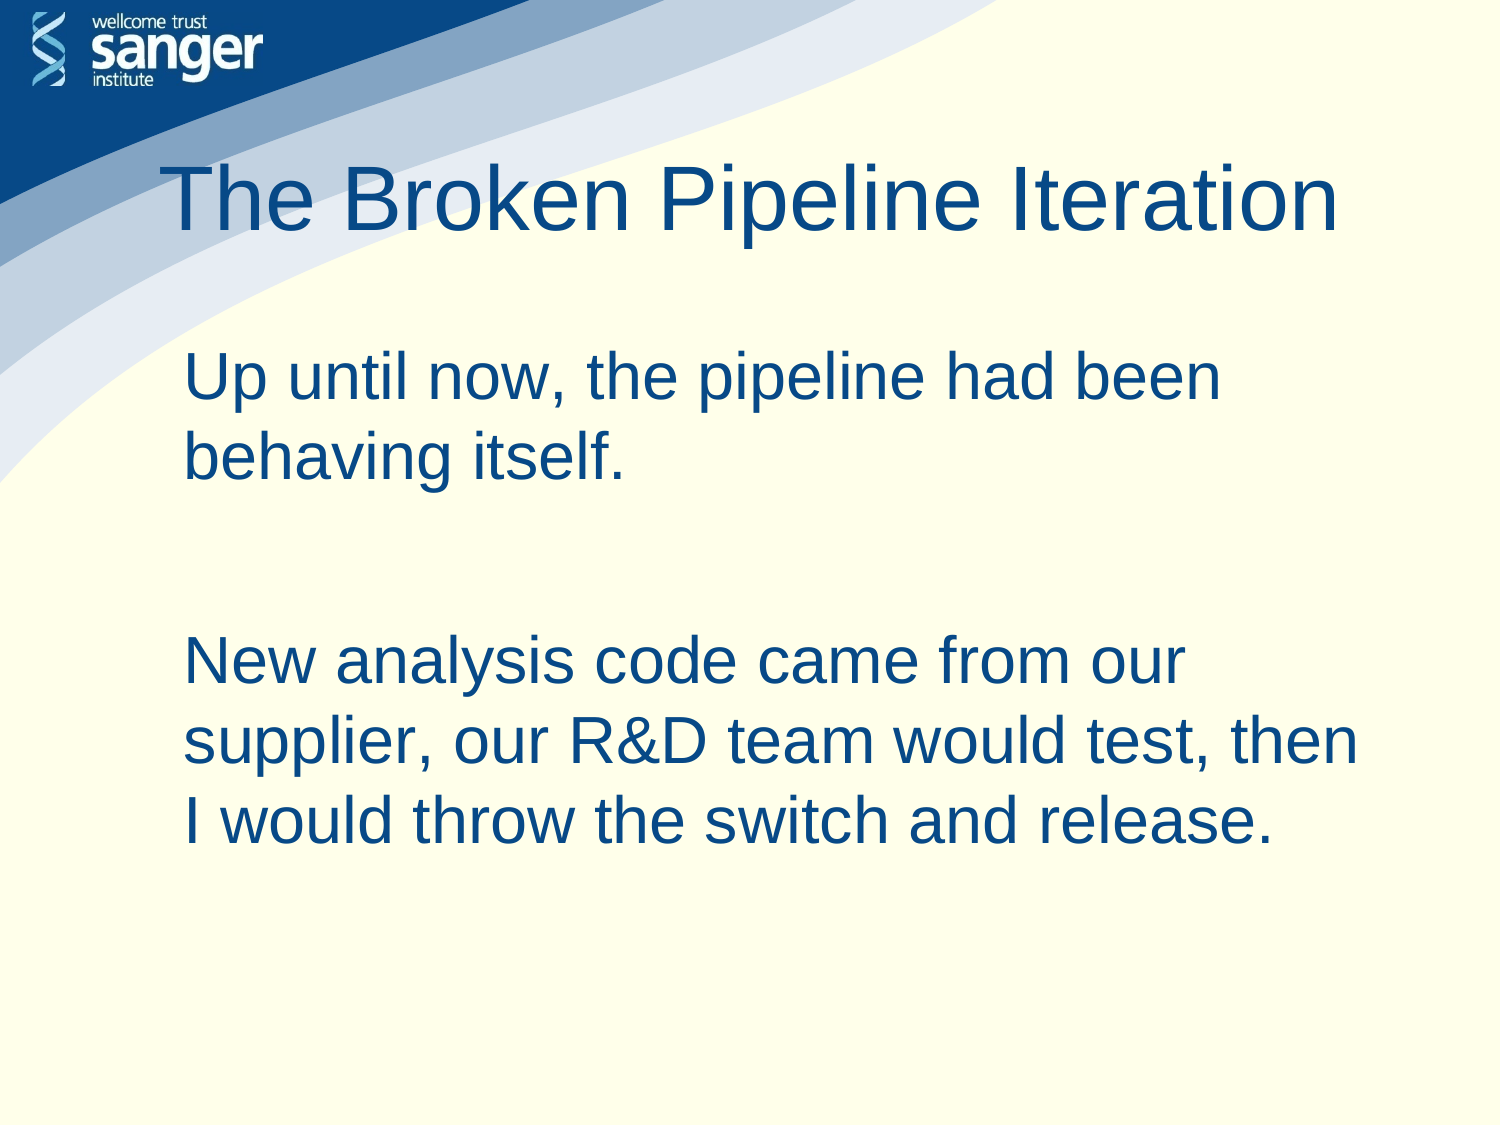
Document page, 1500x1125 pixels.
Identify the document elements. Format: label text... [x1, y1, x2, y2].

title The Broken Pipeline Iteration [112, 75, 1388, 312]
list Up until now, the pipeline had been behaving itself. New analysis code came from our supplier, our R&D team would test, then I would throw the switch and release. [112, 324, 1388, 1001]
picture [12, 12, 263, 86]
